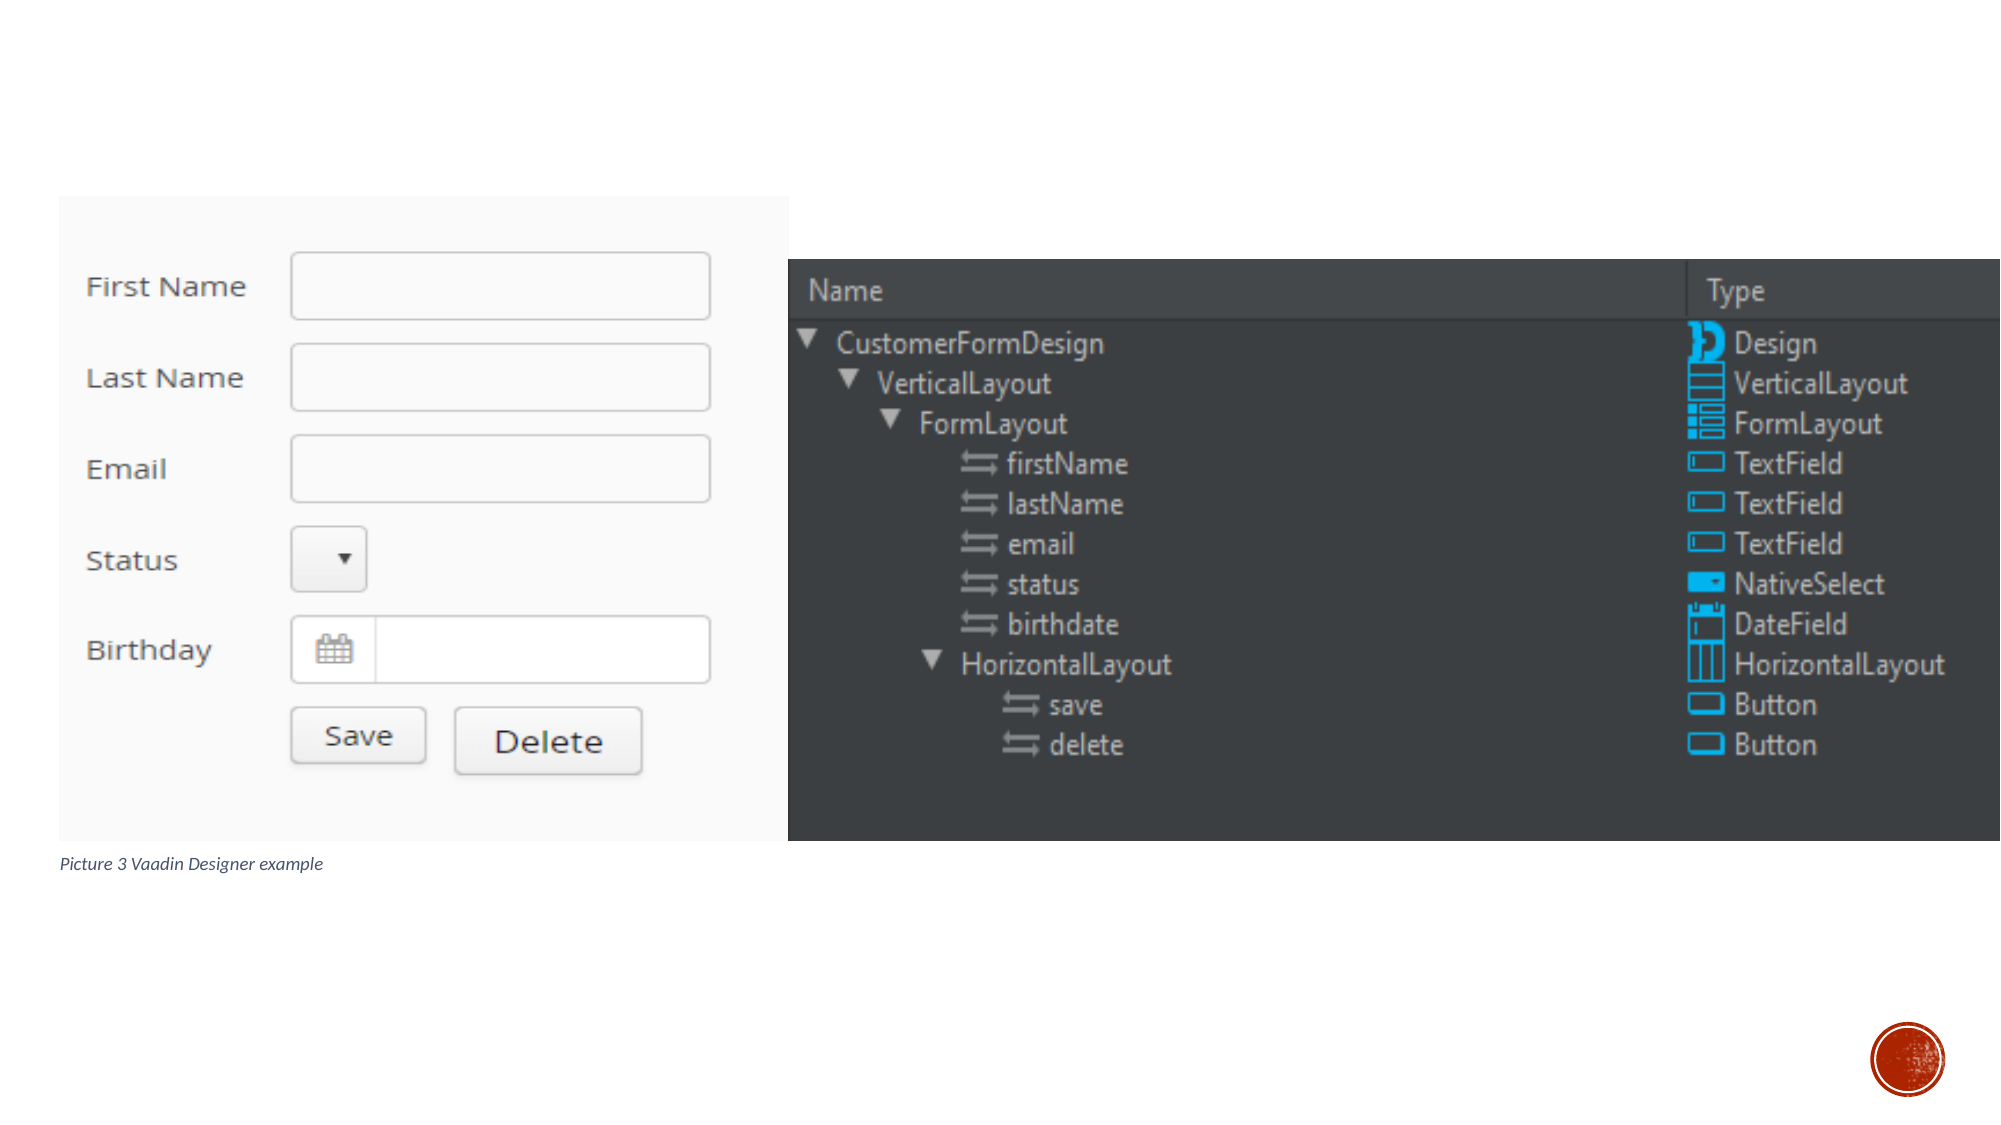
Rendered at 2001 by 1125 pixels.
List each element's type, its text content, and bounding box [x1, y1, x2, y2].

picture [59, 196, 2000, 842]
text_box Picture 3 Vaadin Designer example [59, 851, 789, 904]
